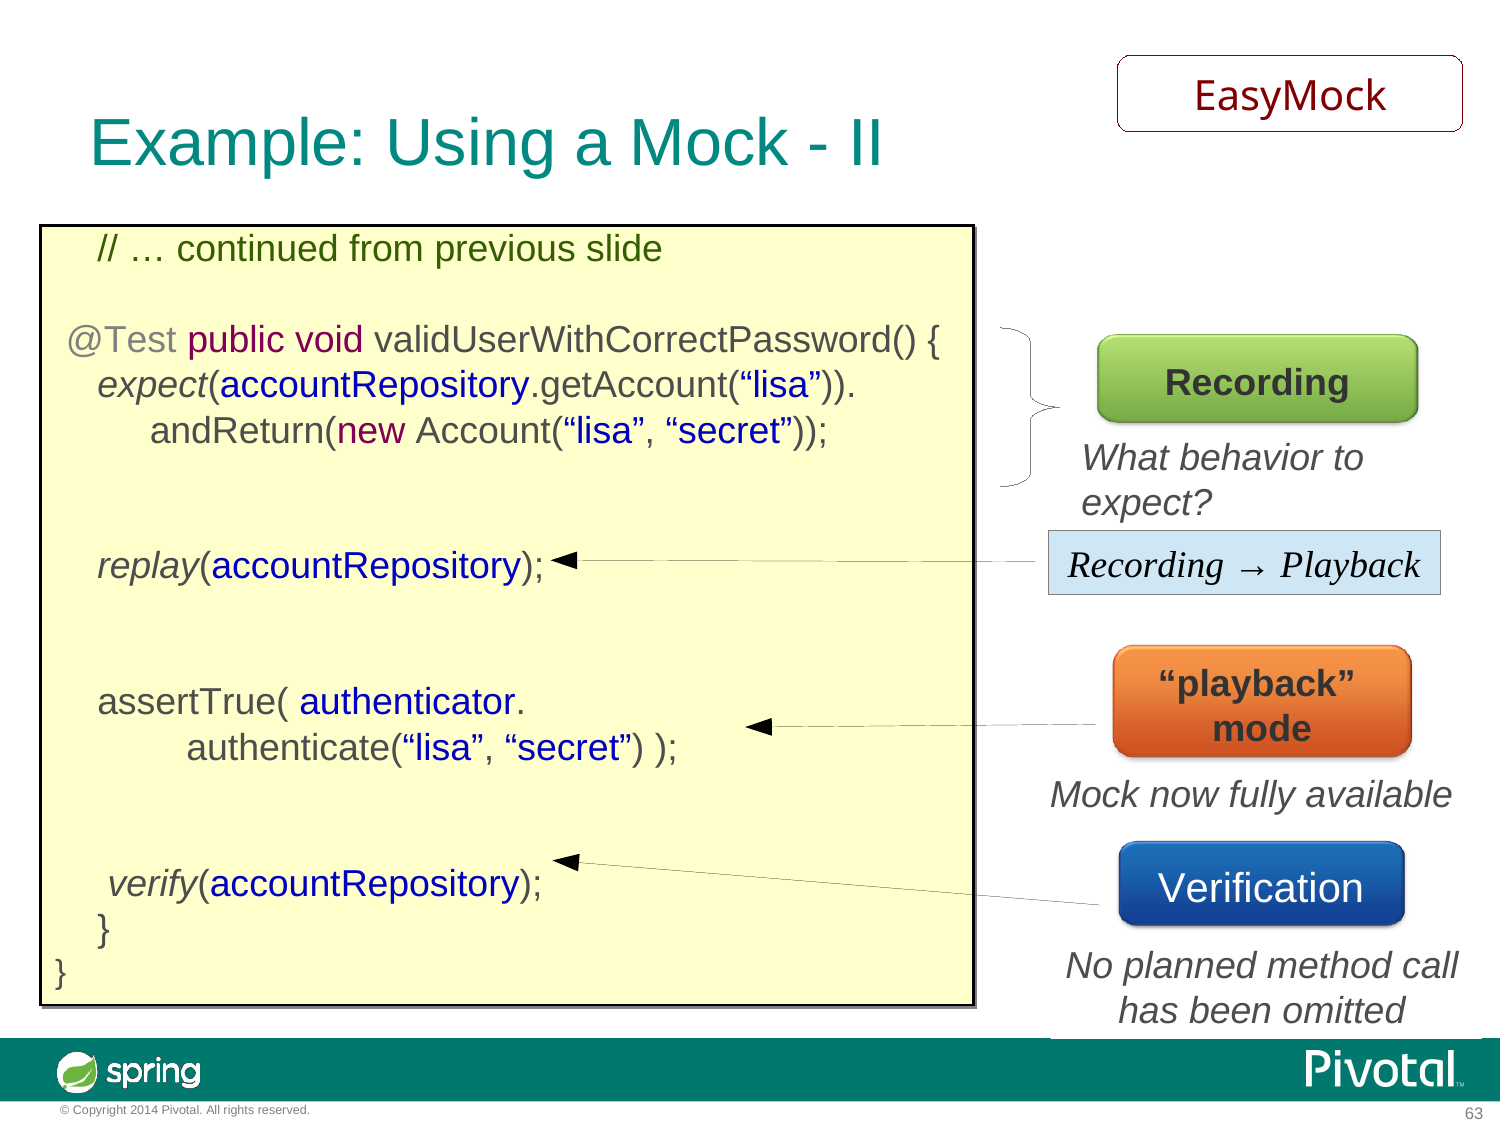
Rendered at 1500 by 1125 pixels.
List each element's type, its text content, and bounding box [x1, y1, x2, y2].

picture [1105, 639, 1419, 762]
text_box EasyMock [1117, 55, 1463, 132]
picture [1111, 837, 1412, 933]
picture [1089, 330, 1426, 425]
text_box No planned method call has been omitted [1050, 933, 1482, 1039]
title Example: Using a Mock - II [75, 45, 1426, 233]
text_box Mock now fully available [1035, 762, 1483, 823]
text_box Recording → Playback [1048, 530, 1441, 595]
text_box // … continued from previous slide @Test public void validUserWithCorrectPassword() { expect(accountRepository.getAccount(“lisa”)). andReturn(new Account(“lisa”, “secret”)); replay(accountRepository); assertTrue( authenticator. authenticate(“lisa”, “secret”) ); verify(accountRepository); } } [40, 225, 974, 1006]
picture [32, 1041, 210, 1103]
picture [1306, 1050, 1464, 1087]
text_box What behavior to expect? [1066, 425, 1483, 530]
